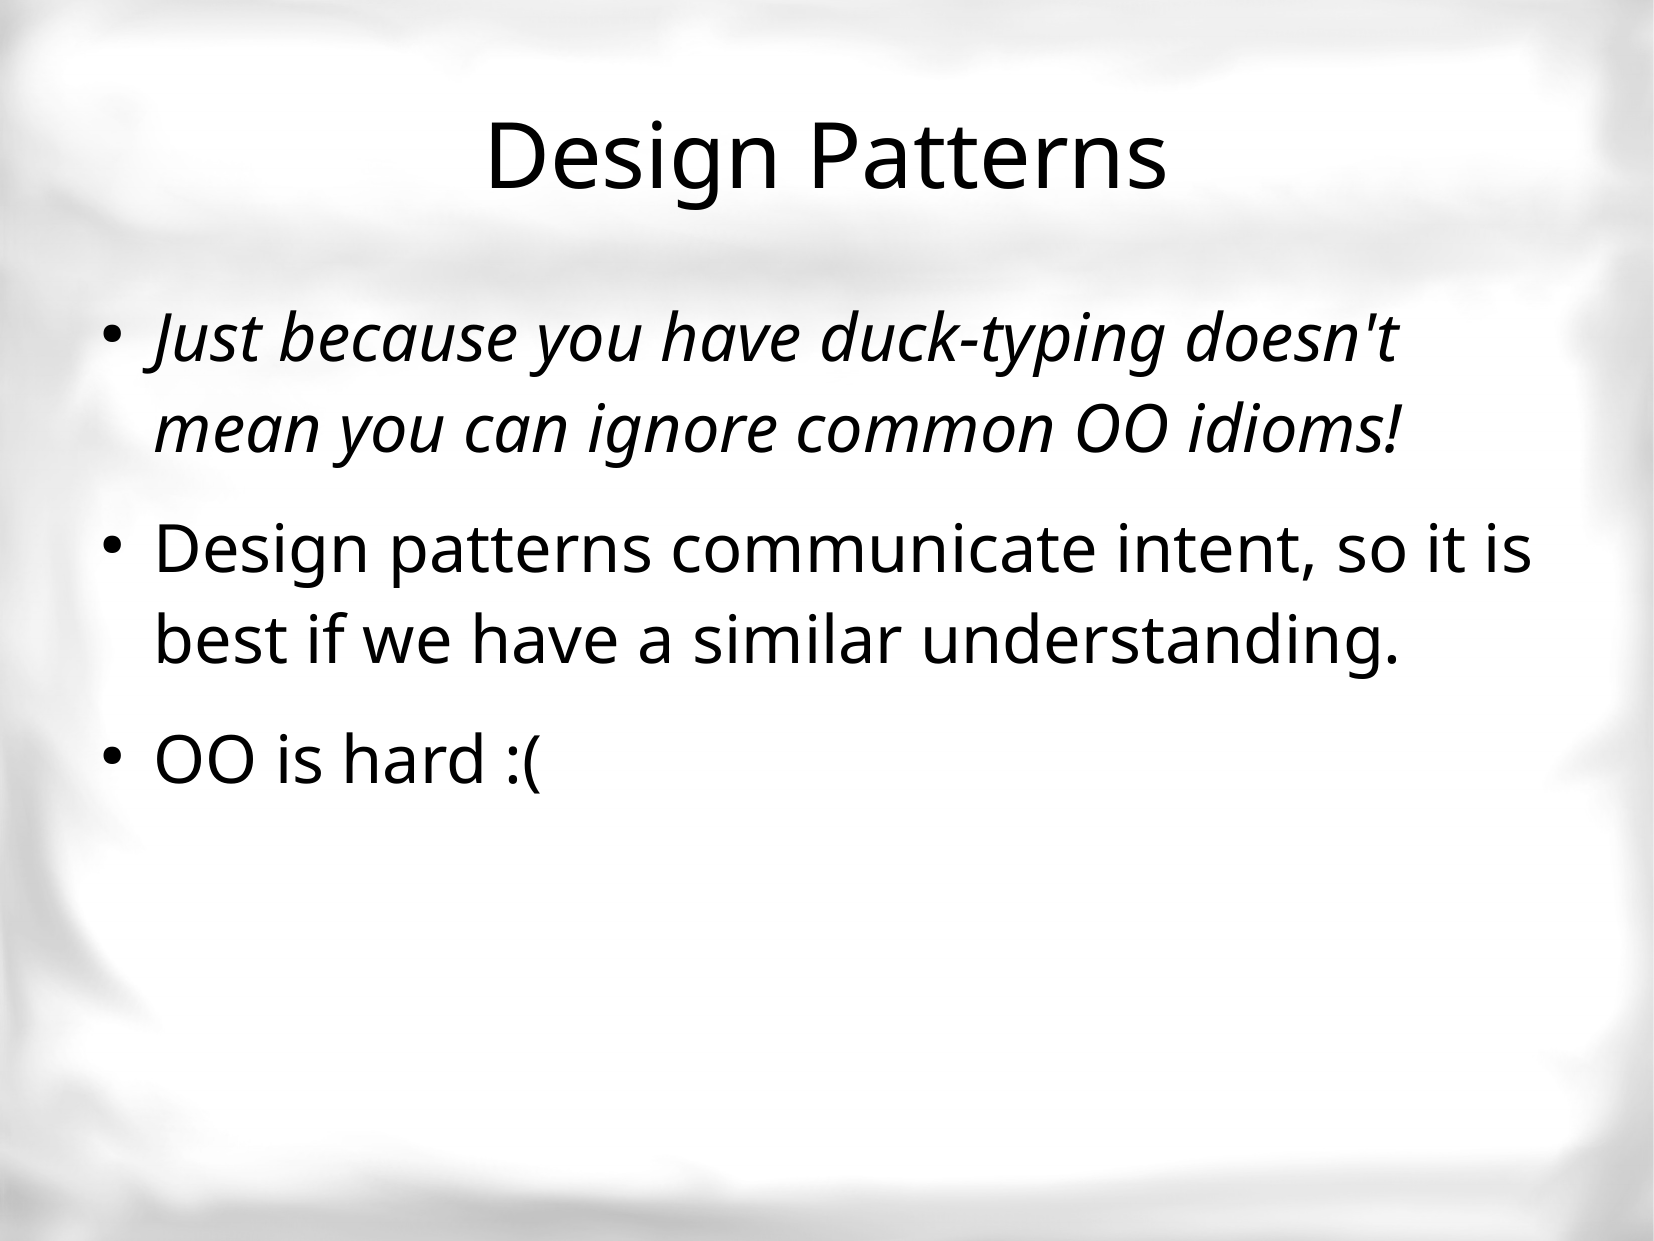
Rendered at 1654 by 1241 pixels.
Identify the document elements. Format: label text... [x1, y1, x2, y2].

list Just because you have duck-typing doesn't mean you can ignore common OO idioms! Design patterns communicate intent, so it is best if we have a similar understanding. OO is hard :( [82, 290, 1538, 1010]
title Design Patterns [82, 49, 1571, 257]
picture [0, 0, 1654, 1241]
